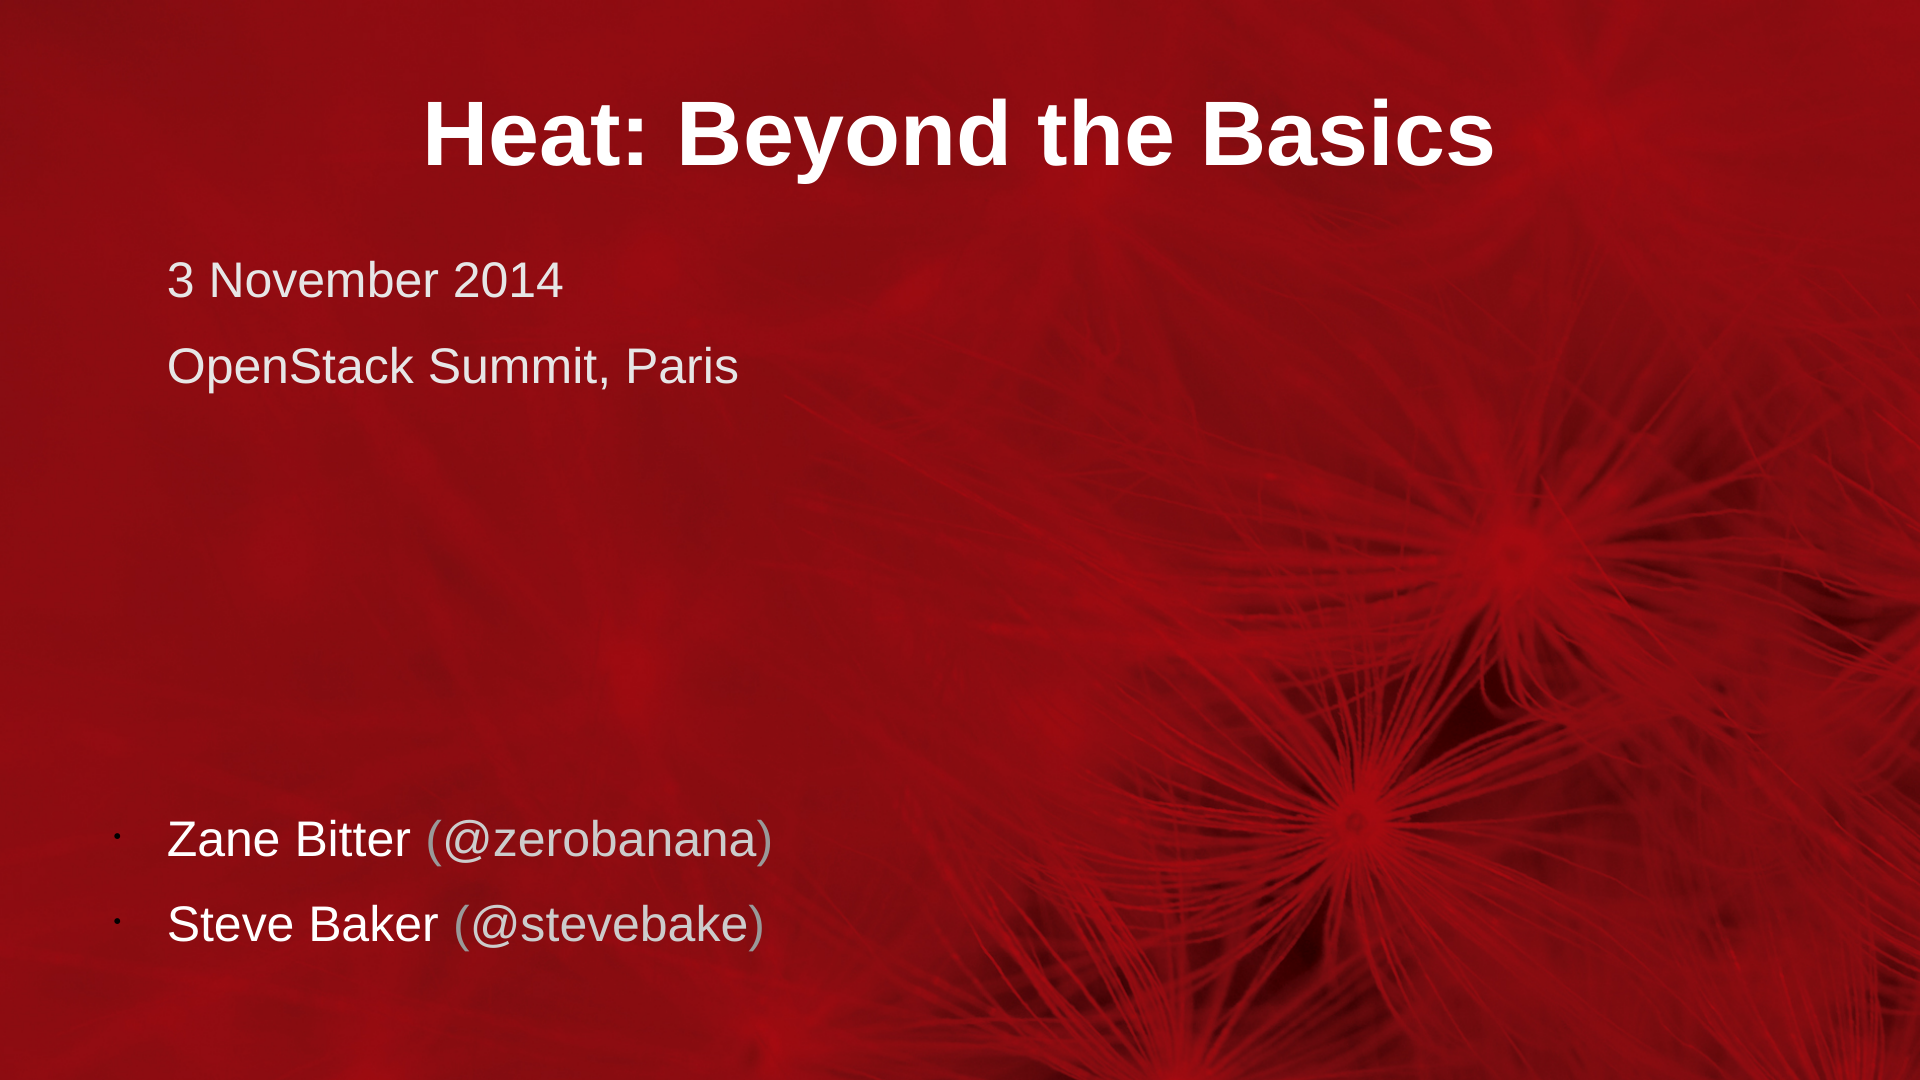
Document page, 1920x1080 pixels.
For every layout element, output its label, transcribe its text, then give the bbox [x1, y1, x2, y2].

title Heat: Beyond the Basics [95, 43, 1824, 224]
list Zane Bitter (@zerobanana) Steve Baker (@stevebake) [95, 811, 1824, 1080]
picture [0, 0, 1920, 1080]
list 3 November 2014 OpenStack Summit, Paris [95, 252, 940, 552]
